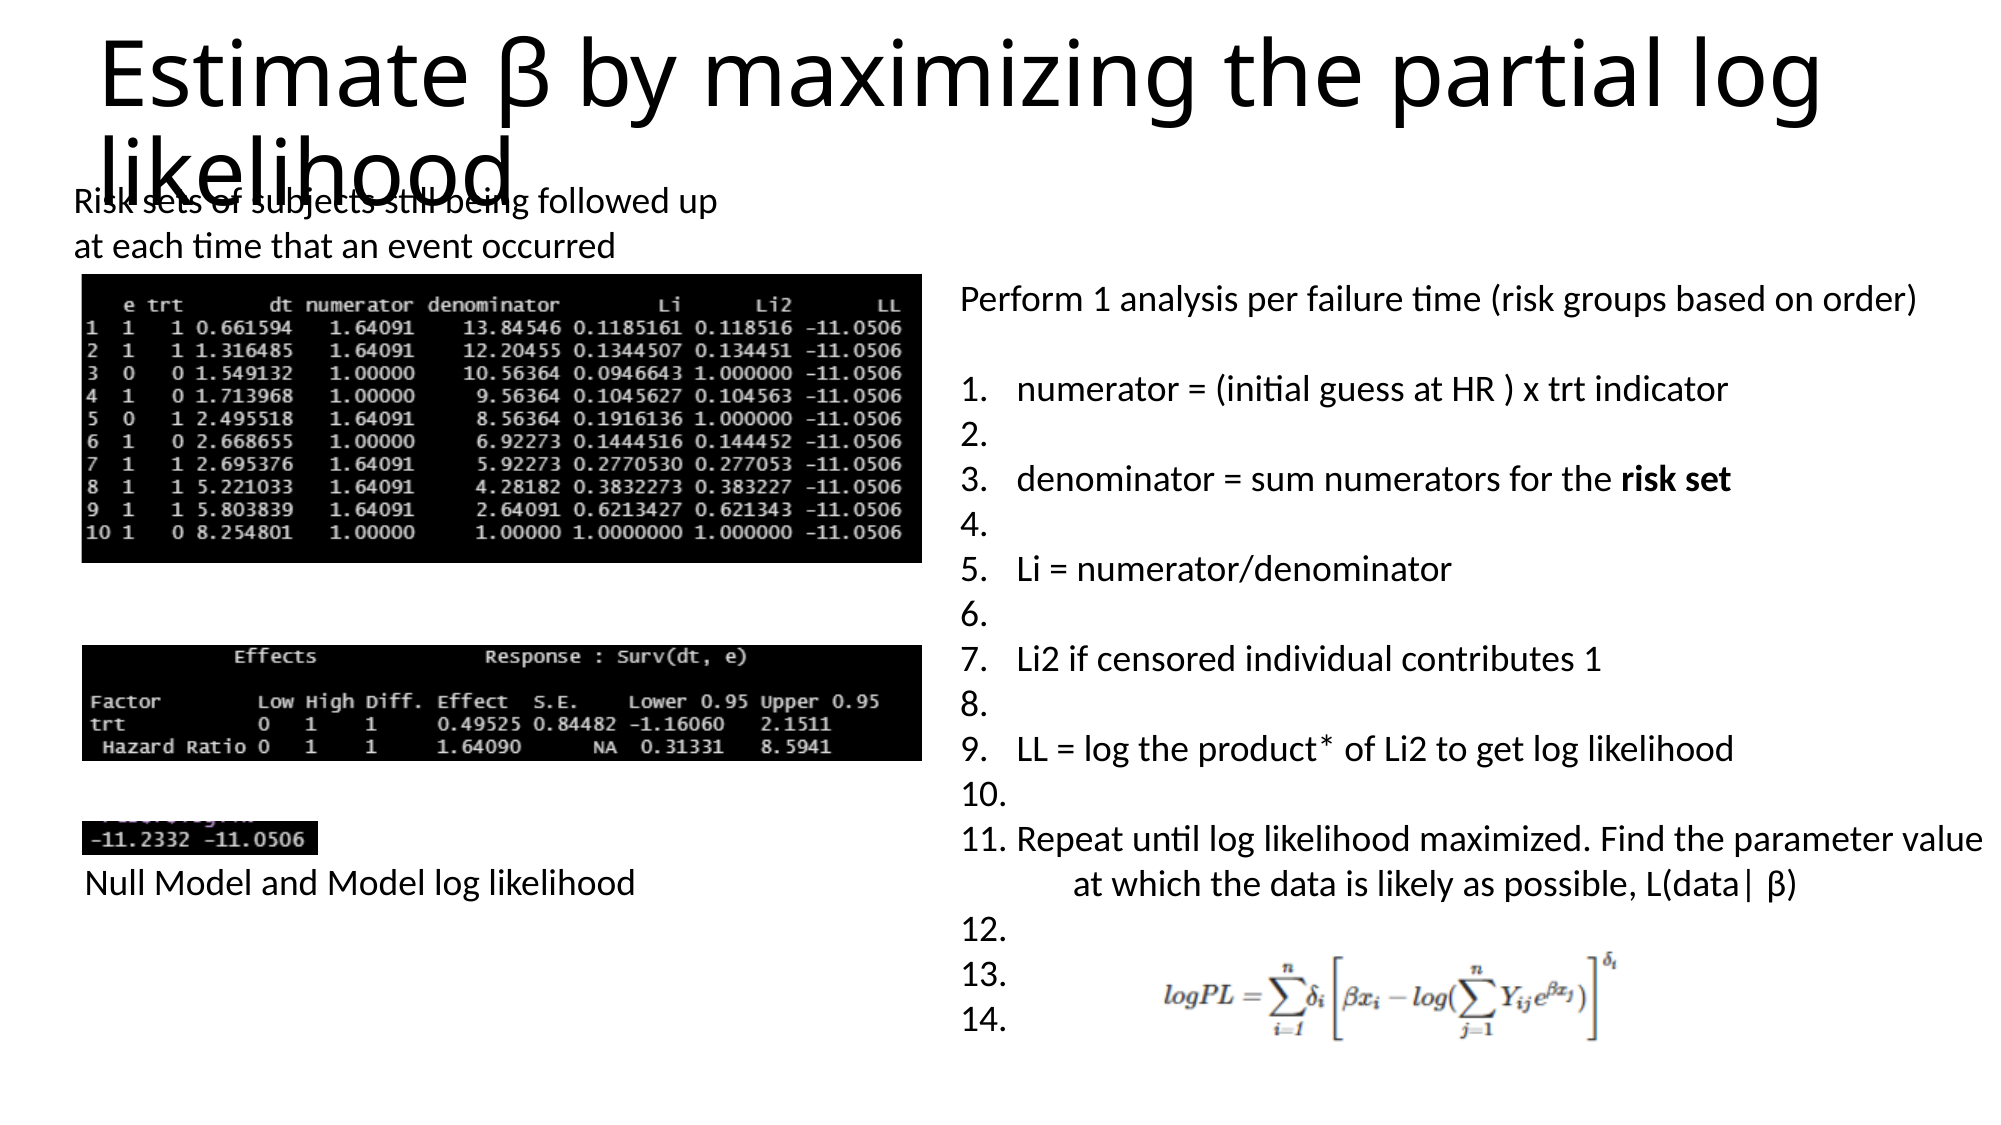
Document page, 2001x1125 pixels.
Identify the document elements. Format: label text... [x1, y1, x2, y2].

picture [1129, 933, 1674, 1064]
title Estimate β by maximizing the partial log likelihood [82, 17, 1961, 236]
picture [81, 274, 922, 563]
text_box Risk sets of subjects still being followed up at each time that an event occurred [58, 168, 741, 275]
text_box Perform 1 analysis per failure time (risk groups based on order) numerator = (initial guess at HR ) x trt indicator denominator = sum numerators for the risk set Li = numerator/denominator Li2 if censored individual contributes 1 LL = log the product* of Li2 to get log likelihood Repeat until log likelihood maximized. Find the parameter value at which the data is likely as possible, L(data| β) Reality, calculations are done on the log scale, but here we don’t log the data as n=10 (so no numerical problems when multiplying small probabilities*) [945, 221, 2000, 1125]
text_box Null Model and Model log likelihood [69, 850, 1022, 912]
picture [82, 646, 922, 761]
picture [82, 821, 318, 850]
